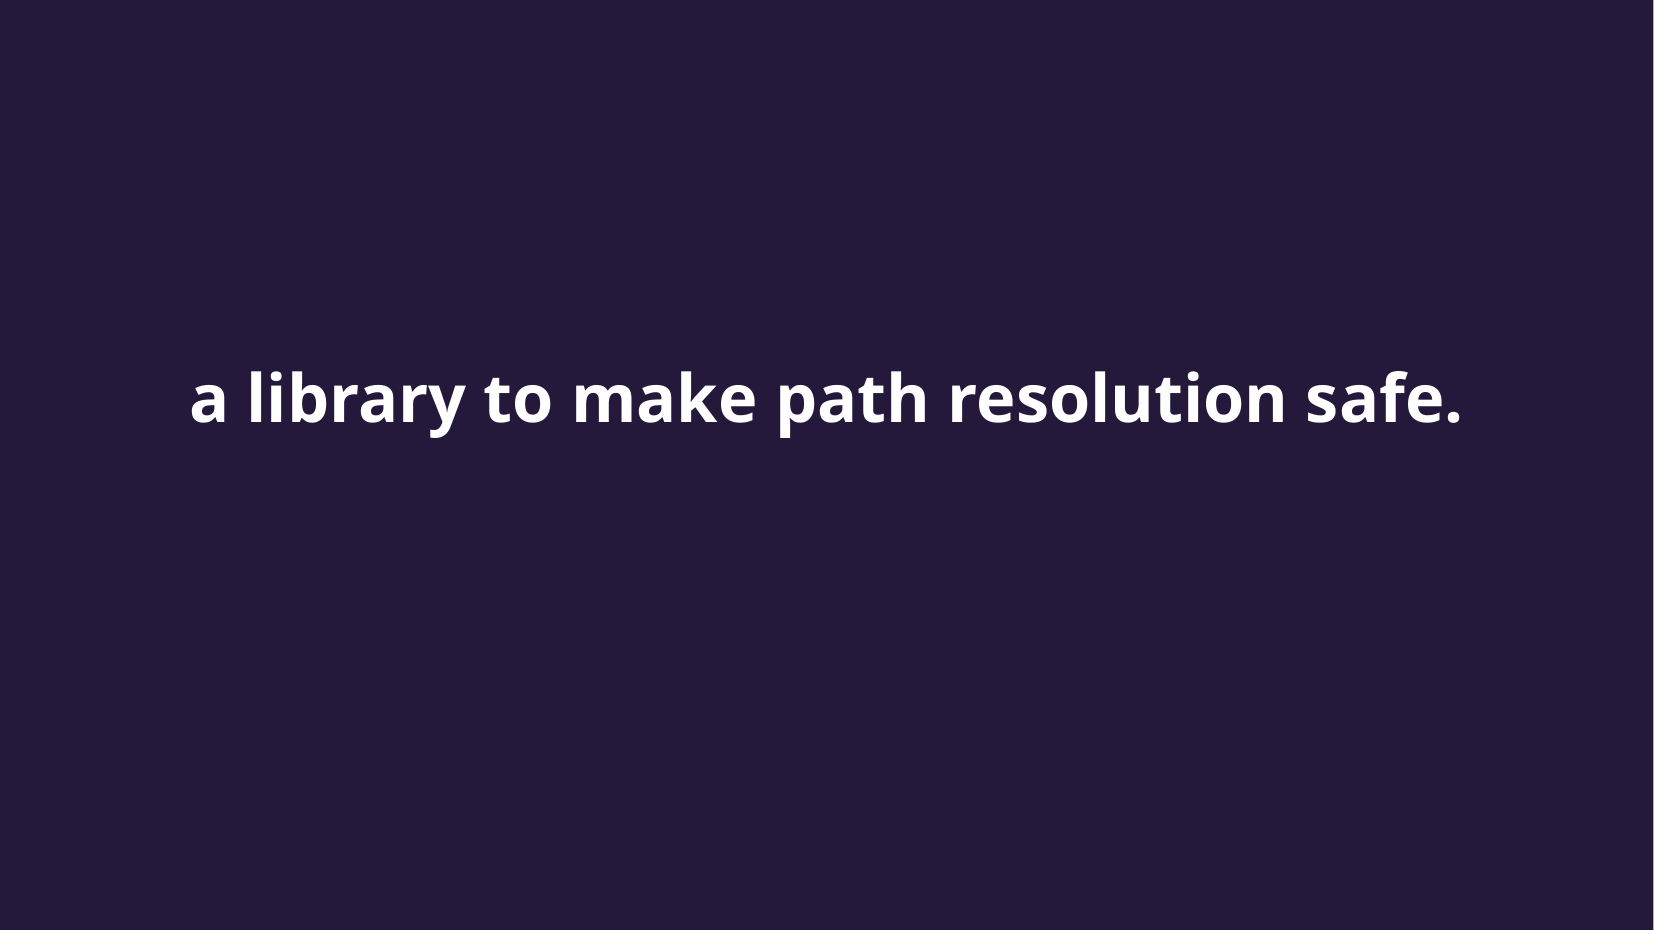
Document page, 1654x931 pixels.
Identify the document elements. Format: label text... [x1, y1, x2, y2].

subtitle a library to make path resolution safe. [82, 37, 1571, 757]
